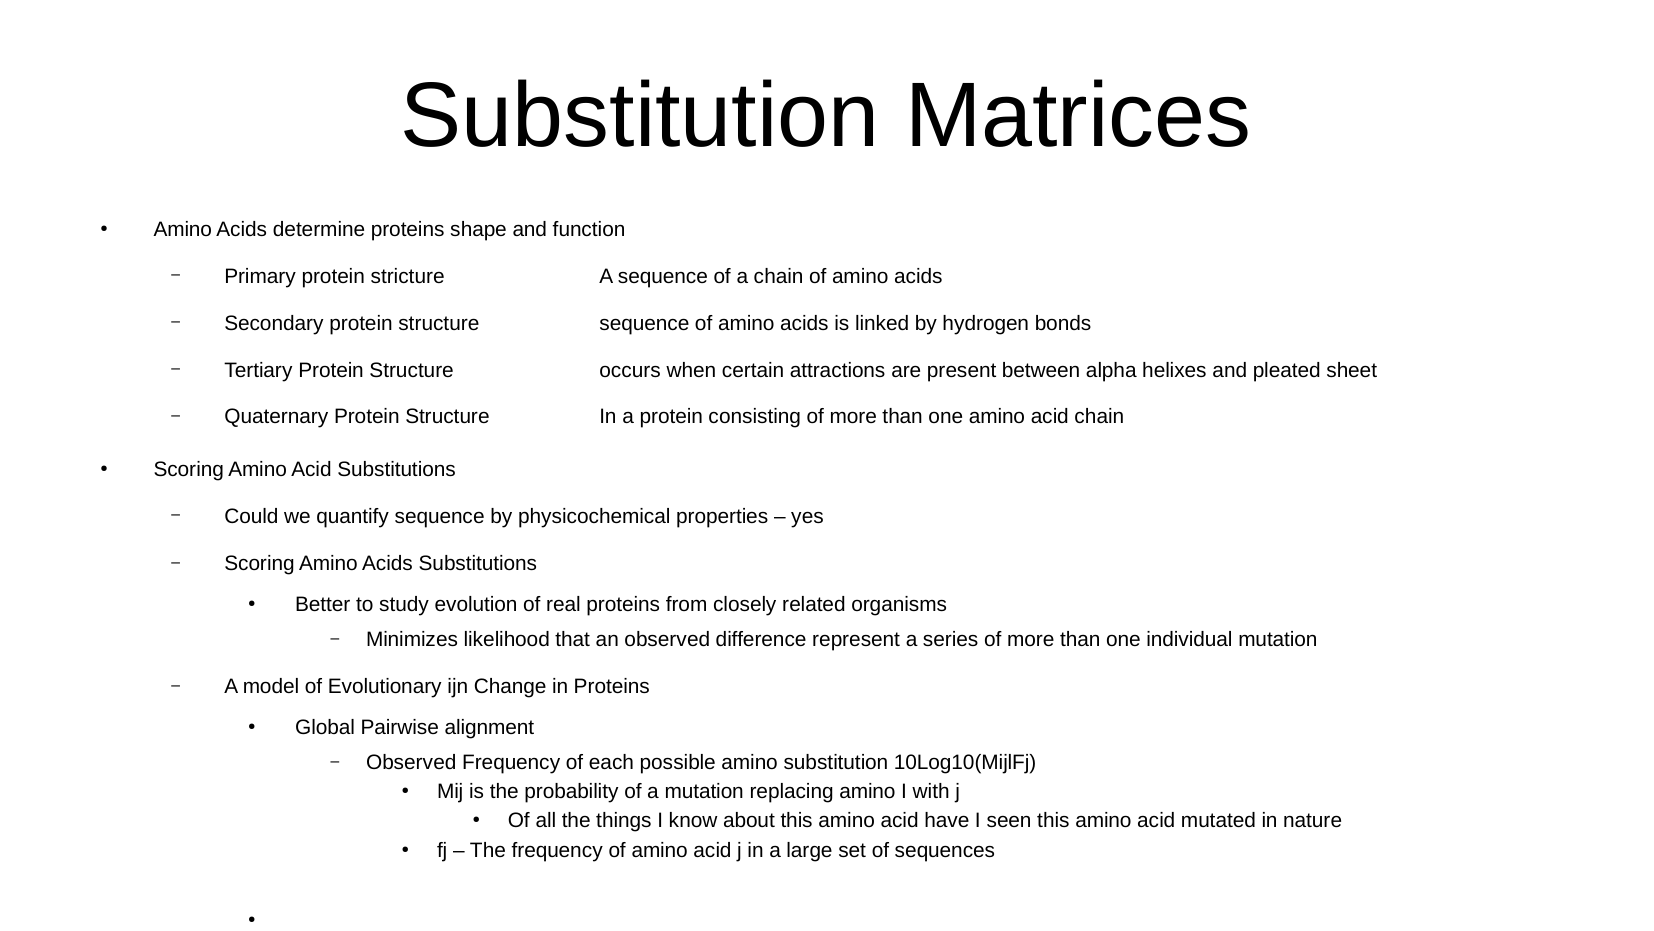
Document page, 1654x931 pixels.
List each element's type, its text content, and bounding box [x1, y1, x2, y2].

list Amino Acids determine proteins shape and function Primary protein stricture A sequence of a chain of amino acids Secondary protein structure sequence of amino acids is linked by hydrogen bonds Tertiary Protein Structure occurs when certain attractions are present between alpha helixes and pleated sheet Quaternary Protein Structure In a protein consisting of more than one amino acid chain Scoring Amino Acid Substitutions Could we quantify sequence by physicochemical properties – yes Scoring Amino Acids Substitutions Better to study evolution of real proteins from closely related organisms Minimizes likelihood that an observed difference represent a series of more than one individual mutation A model of Evolutionary ijn Change in Proteins Global Pairwise alignment Observed Frequency of each possible amino substitution 10Log10(MijlFj) Mij is the probability of a mutation replacing amino I with j Of all the things I know about this amino acid have I seen this amino acid mutated in nature fj – The frequency of amino acid j in a large set of sequences [82, 217, 1636, 901]
title Substitution Matrices [82, 37, 1571, 193]
